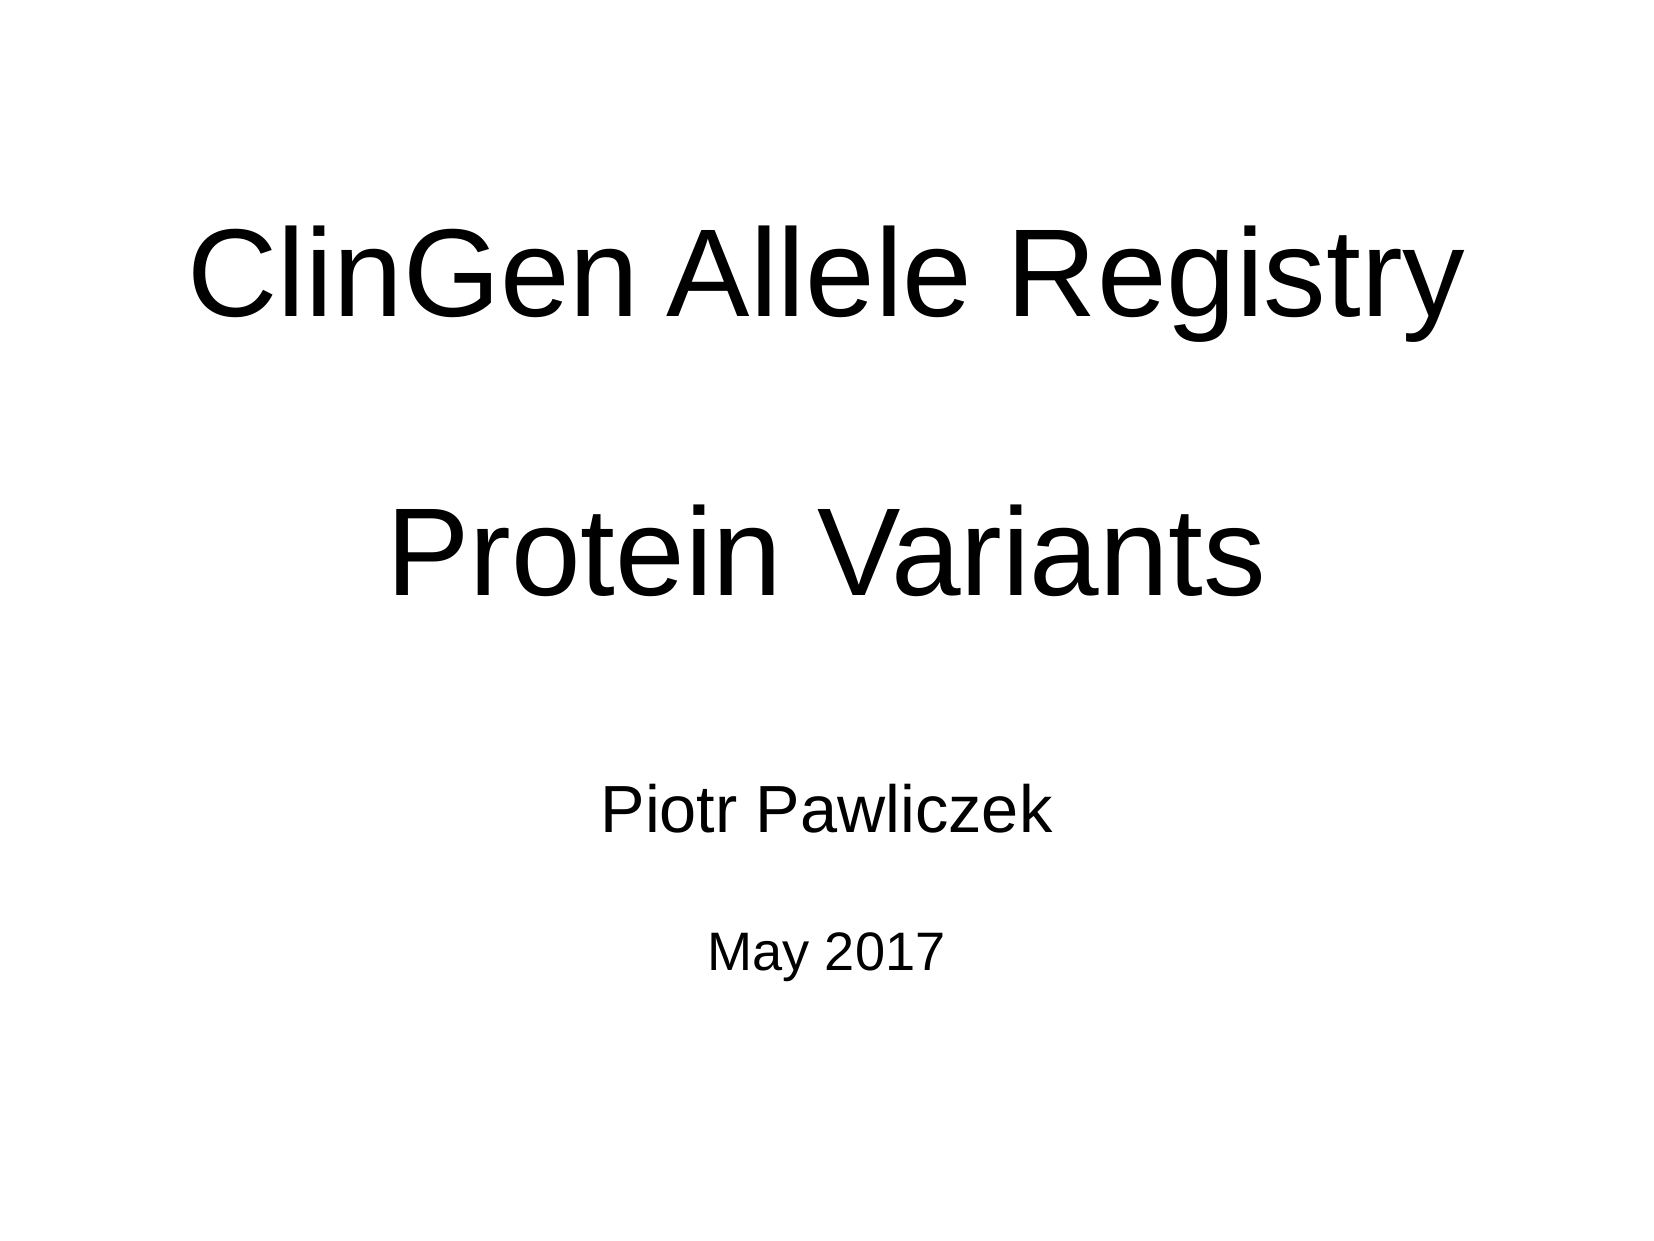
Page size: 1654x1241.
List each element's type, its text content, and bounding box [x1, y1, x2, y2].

subtitle ClinGen Allele Registry Protein Variants Piotr Pawliczek May 2017 [82, 120, 1571, 1066]
